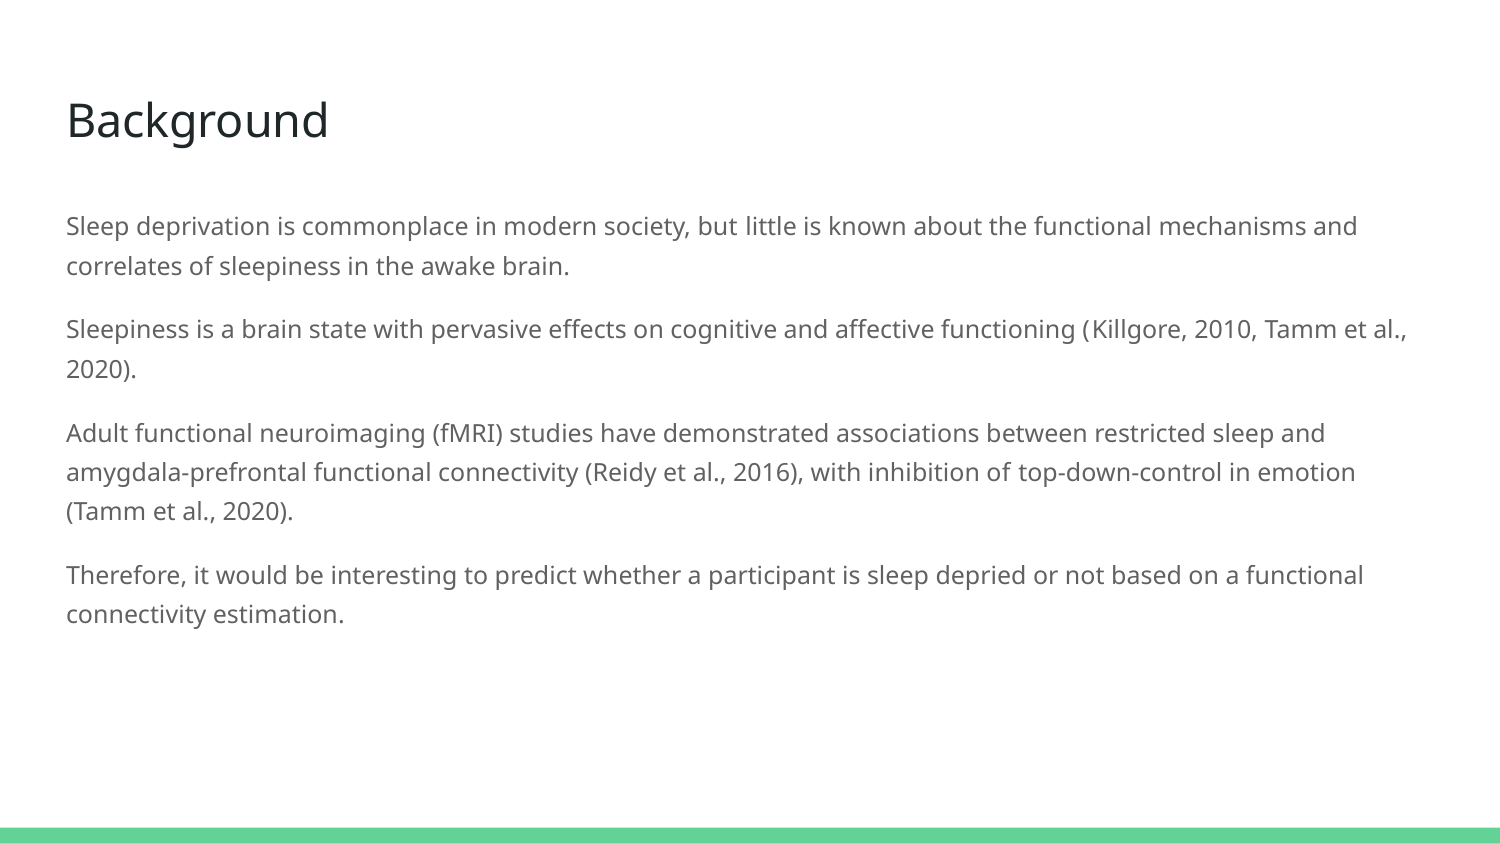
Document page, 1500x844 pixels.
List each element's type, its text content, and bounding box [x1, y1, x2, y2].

list Sleep deprivation is commonplace in modern society, but little is known about the functional mechanisms and correlates of sleepiness in the awake brain. Sleepiness is a brain state with pervasive effects on cognitive and affective functioning (Killgore, 2010, Tamm et al., 2020). Adult functional neuroimaging (fMRI) studies have demonstrated associations between restricted sleep and amygdala-prefrontal functional connectivity (Reidy et al., 2016), with inhibition of top-down-control in emotion (Tamm et al., 2020). Therefore, it would be interesting to predict whether a participant is sleep depried or not based on a functional connectivity estimation. [51, 189, 1449, 750]
title Background [51, 72, 1449, 167]
